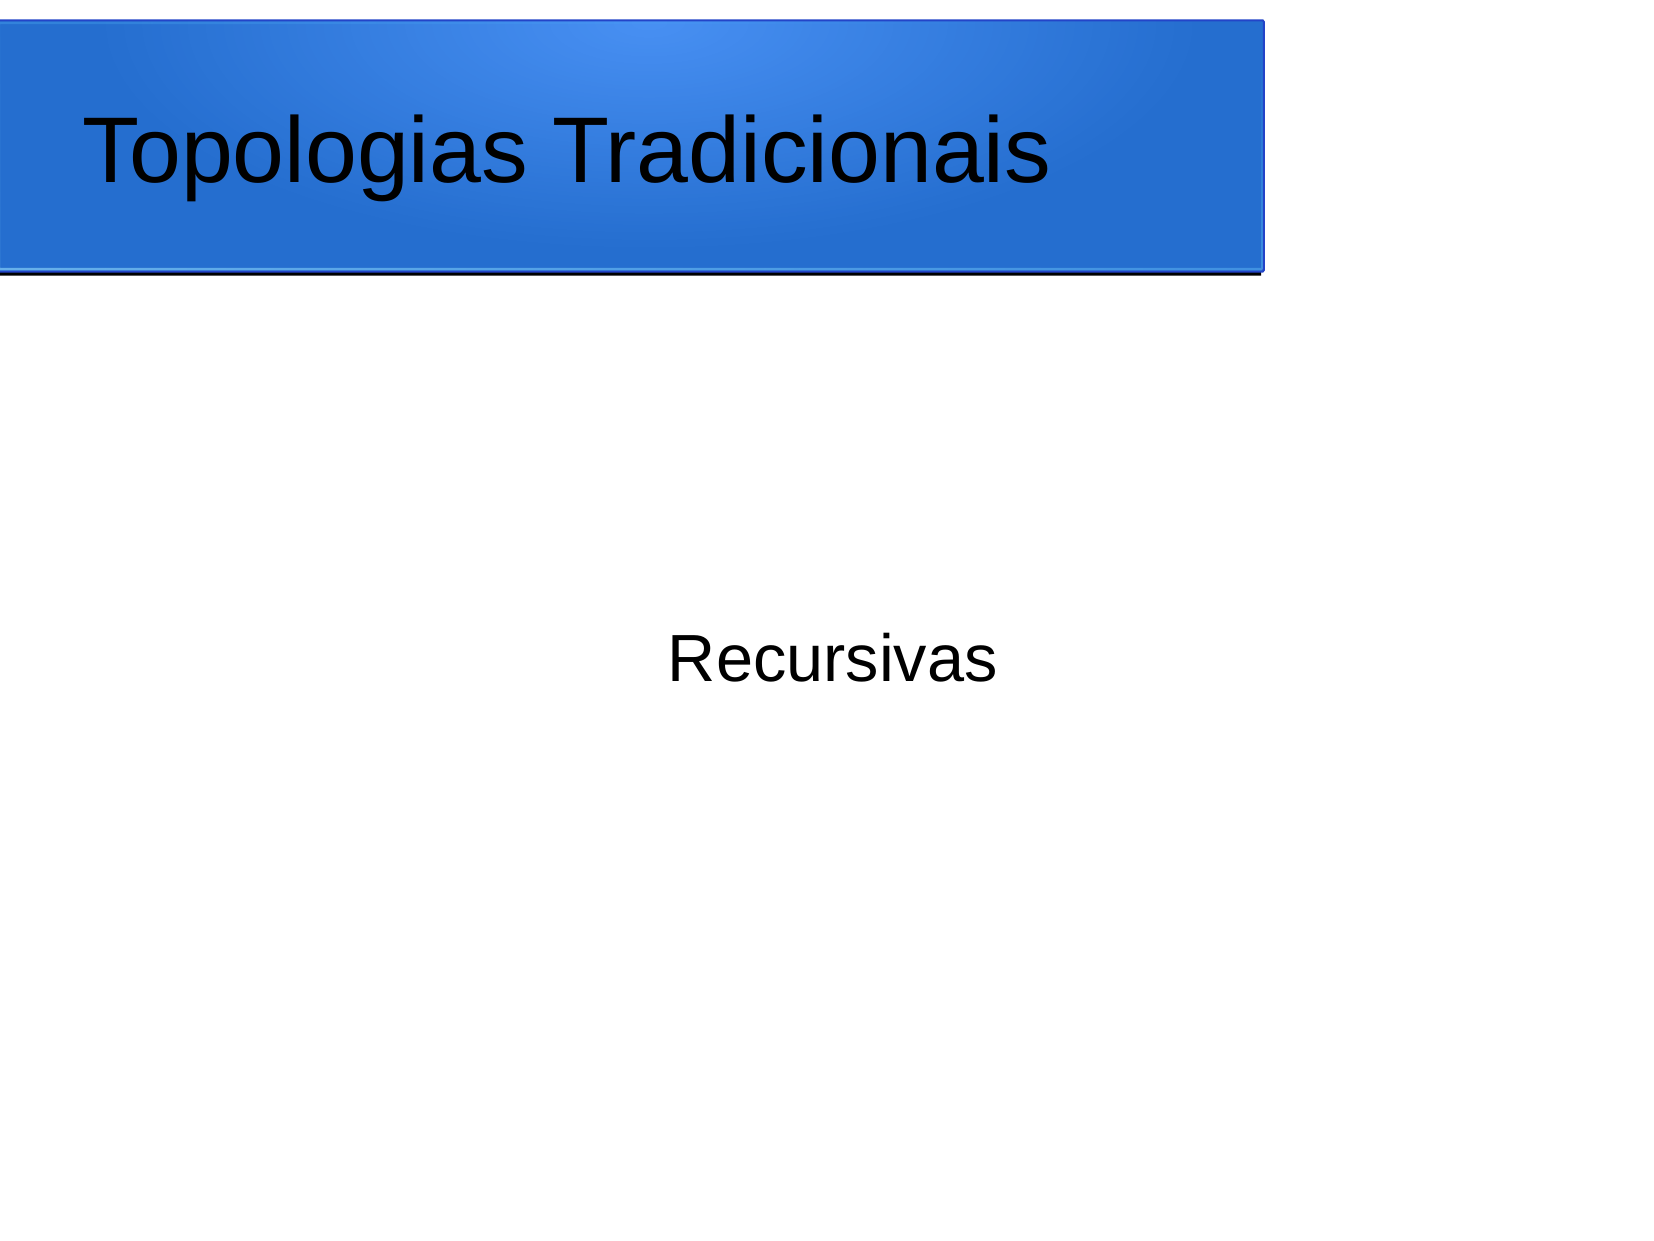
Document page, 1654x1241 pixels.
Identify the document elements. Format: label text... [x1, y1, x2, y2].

title Recursivas [88, 555, 1578, 763]
title Topologias Tradicionais [82, 47, 1235, 252]
